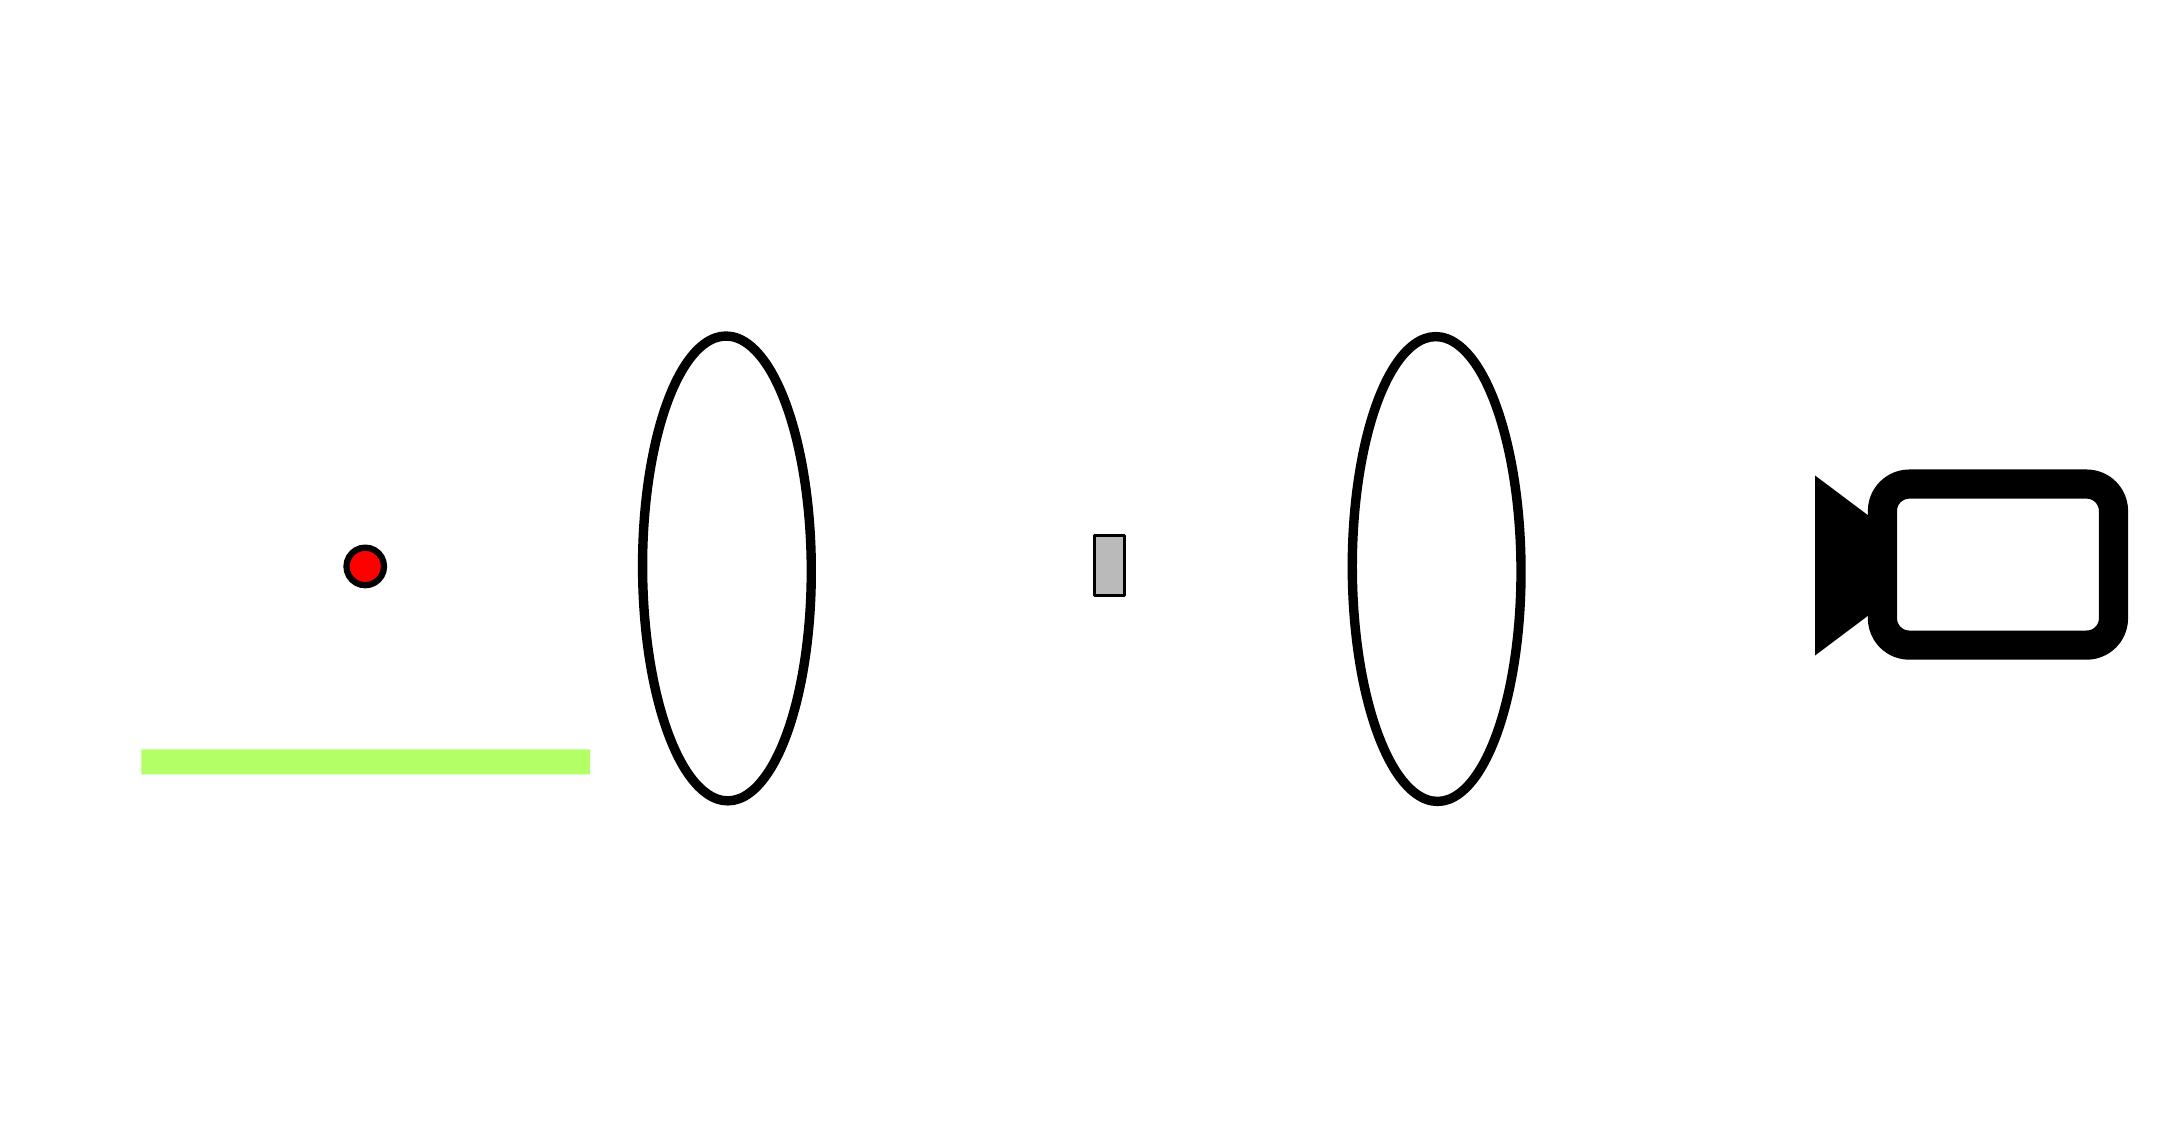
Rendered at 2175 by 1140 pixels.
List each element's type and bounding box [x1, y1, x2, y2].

text_box [1094, 535, 1125, 596]
text_box [642, 336, 812, 801]
text_box [1815, 475, 1876, 656]
text_box [346, 547, 385, 586]
text_box [1882, 484, 2114, 646]
text_box [1352, 336, 1522, 802]
